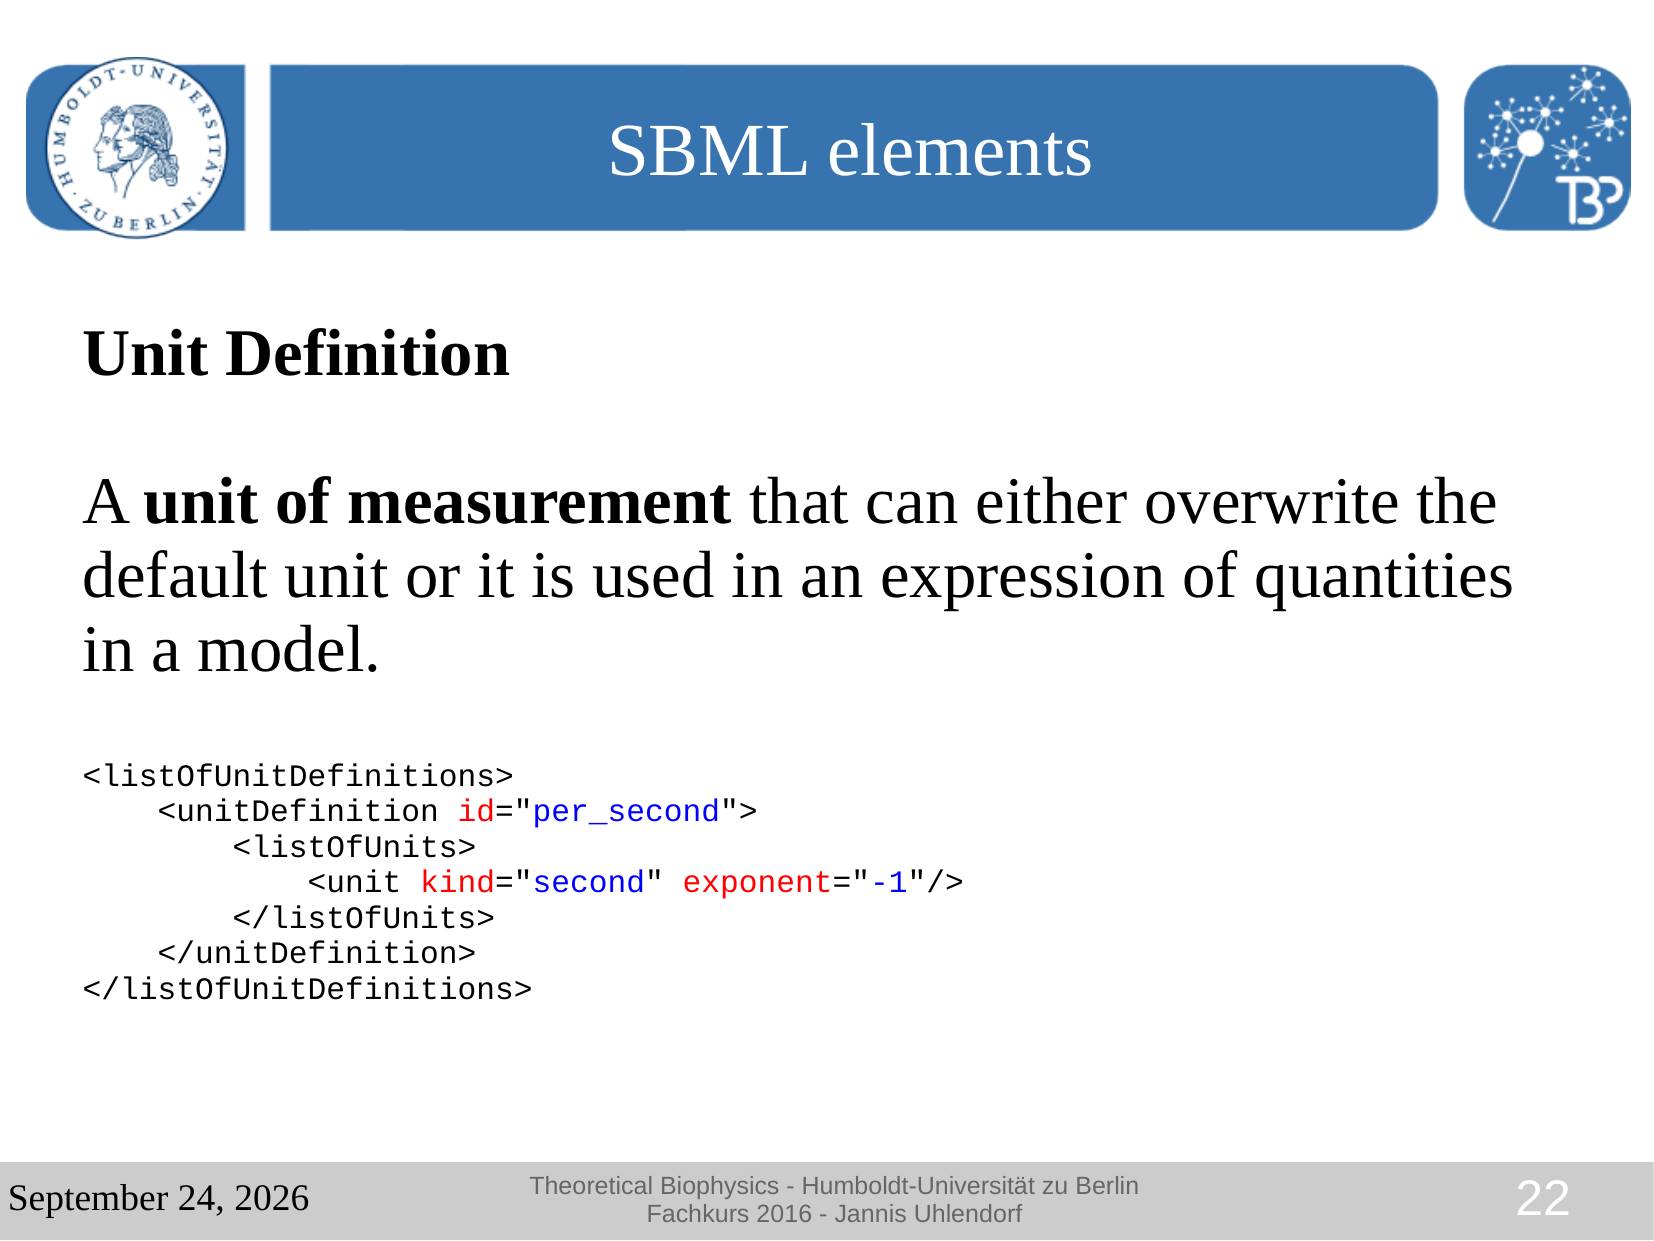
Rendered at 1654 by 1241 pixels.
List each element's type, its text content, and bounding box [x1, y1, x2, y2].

picture [26, 57, 1631, 248]
title SBML elements [266, 74, 1434, 227]
subtitle Unit Definition A unit of measurement that can either overwrite the default unit or it is used in an expression of quantities in a model. <listOfUnitDefinitions> <unitDefinition id="per_second"> <listOfUnits> <unit kind="second" exponent="-1"/> </listOfUnits> </unitDefinition> </listOfUnitDefinitions> [82, 297, 1571, 1102]
